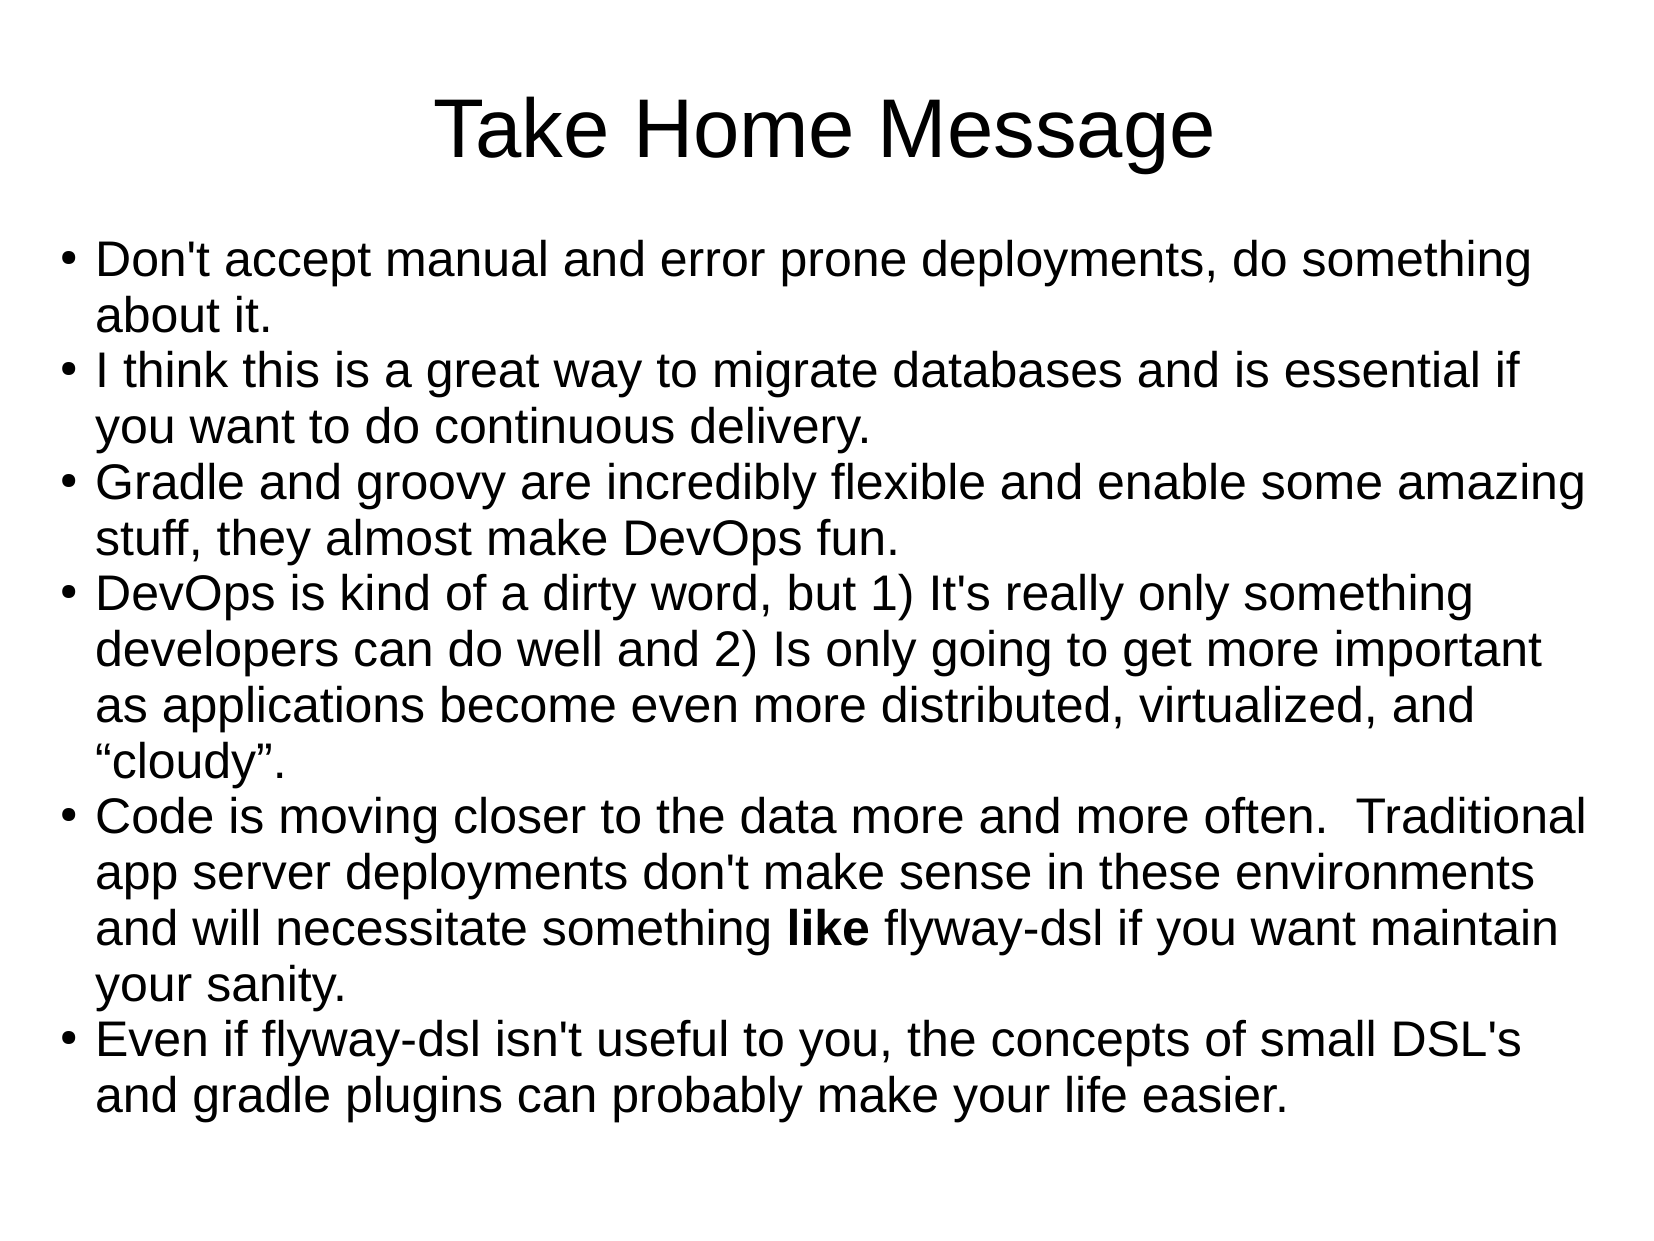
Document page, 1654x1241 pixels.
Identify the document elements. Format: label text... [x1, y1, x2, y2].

text_box Take Home Message Don't accept manual and error prone deployments, do something about it. I think this is a great way to migrate databases and is essential if you want to do continuous delivery. Gradle and groovy are incredibly flexible and enable some amazing stuff, they almost make DevOps fun. DevOps is kind of a dirty word, but 1) It's really only something developers can do well and 2) Is only going to get more important as applications become even more distributed, virtualized, and “cloudy”. Code is moving closer to the data more and more often. Traditional app server deployments don't make sense in these environments and will necessitate something like flyway-dsl if you want maintain your sanity. Even if flyway-dsl isn't useful to you, the concepts of small DSL's and gradle plugins can probably make your life easier. [45, 75, 1606, 1197]
